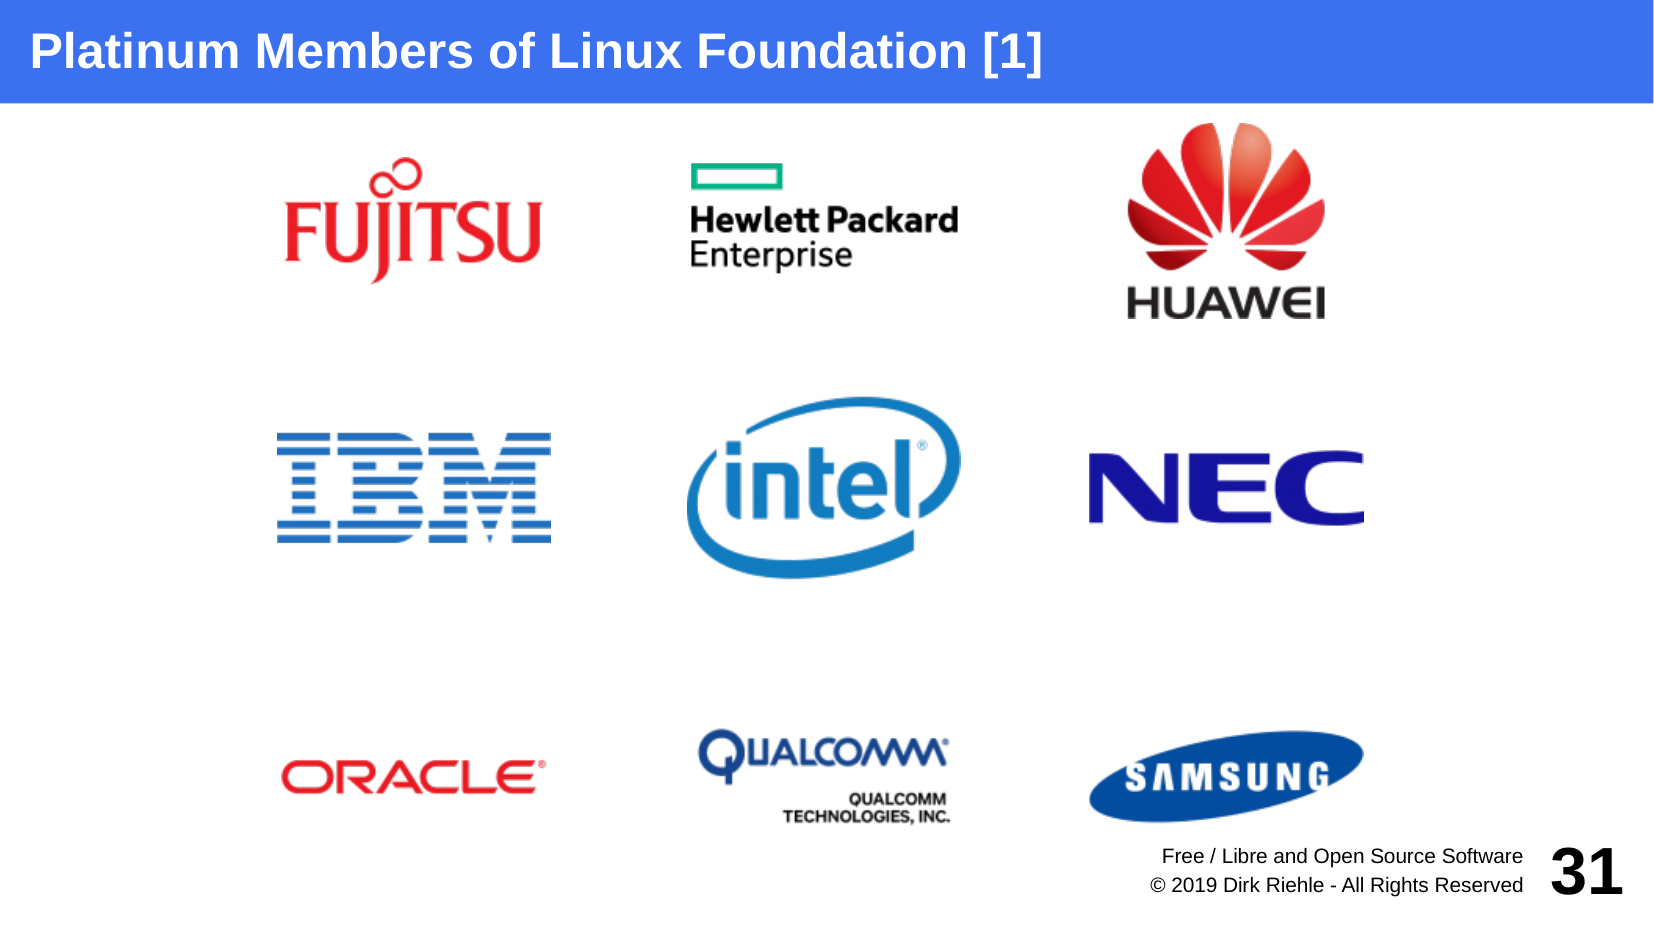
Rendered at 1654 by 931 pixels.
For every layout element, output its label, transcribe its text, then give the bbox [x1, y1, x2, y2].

picture [277, 391, 551, 587]
picture [277, 679, 551, 875]
picture [687, 123, 961, 319]
picture [1089, 679, 1364, 875]
picture [1089, 391, 1364, 587]
picture [687, 391, 961, 587]
title Platinum Members of Linux Foundation [1] [0, 0, 1654, 104]
picture [1089, 123, 1364, 319]
picture [277, 123, 551, 319]
picture [687, 679, 961, 875]
